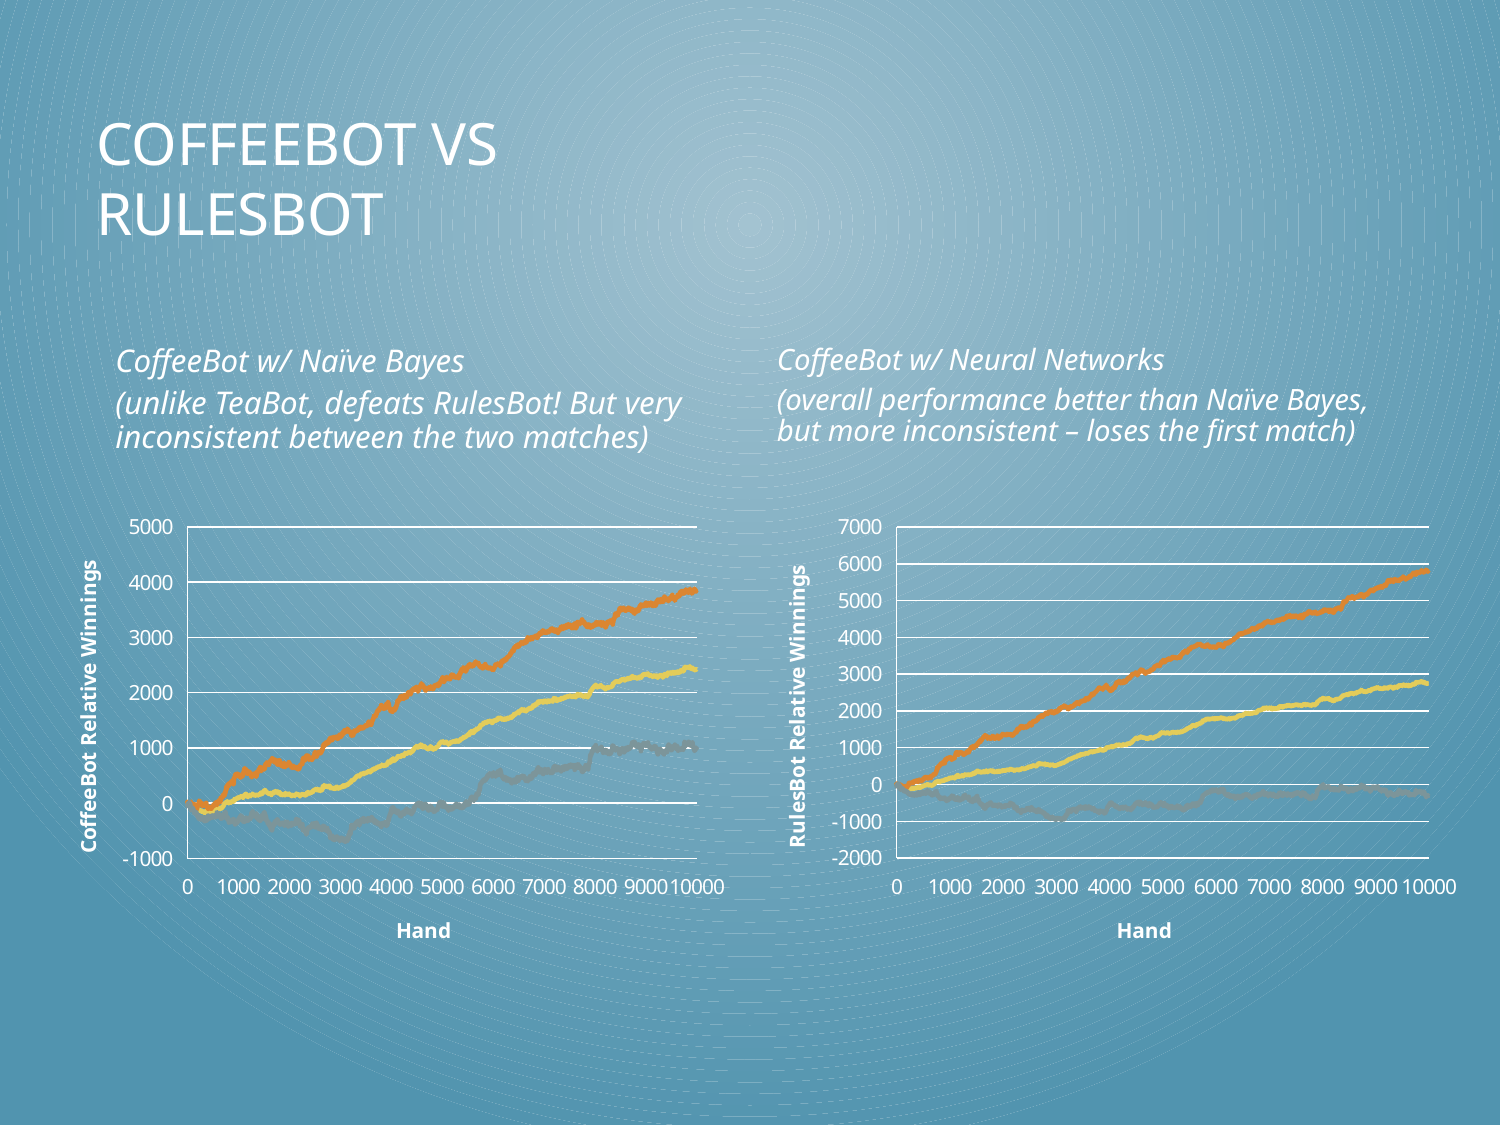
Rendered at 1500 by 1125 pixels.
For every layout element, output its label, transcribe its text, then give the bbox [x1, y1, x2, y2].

list CoffeeBot w/ Neural Networks (overall performance better than Naïve Bayes, but more inconsistent – loses the first match) [761, 338, 1388, 480]
chart [41, 503, 739, 977]
title COFFEEBot vs rulesbot [81, 99, 675, 275]
list CoffeeBot w/ Naïve Bayes (unlike TeaBot, defeats RulesBot! But very inconsistent between the two matches) [100, 338, 715, 469]
chart [750, 503, 1471, 976]
